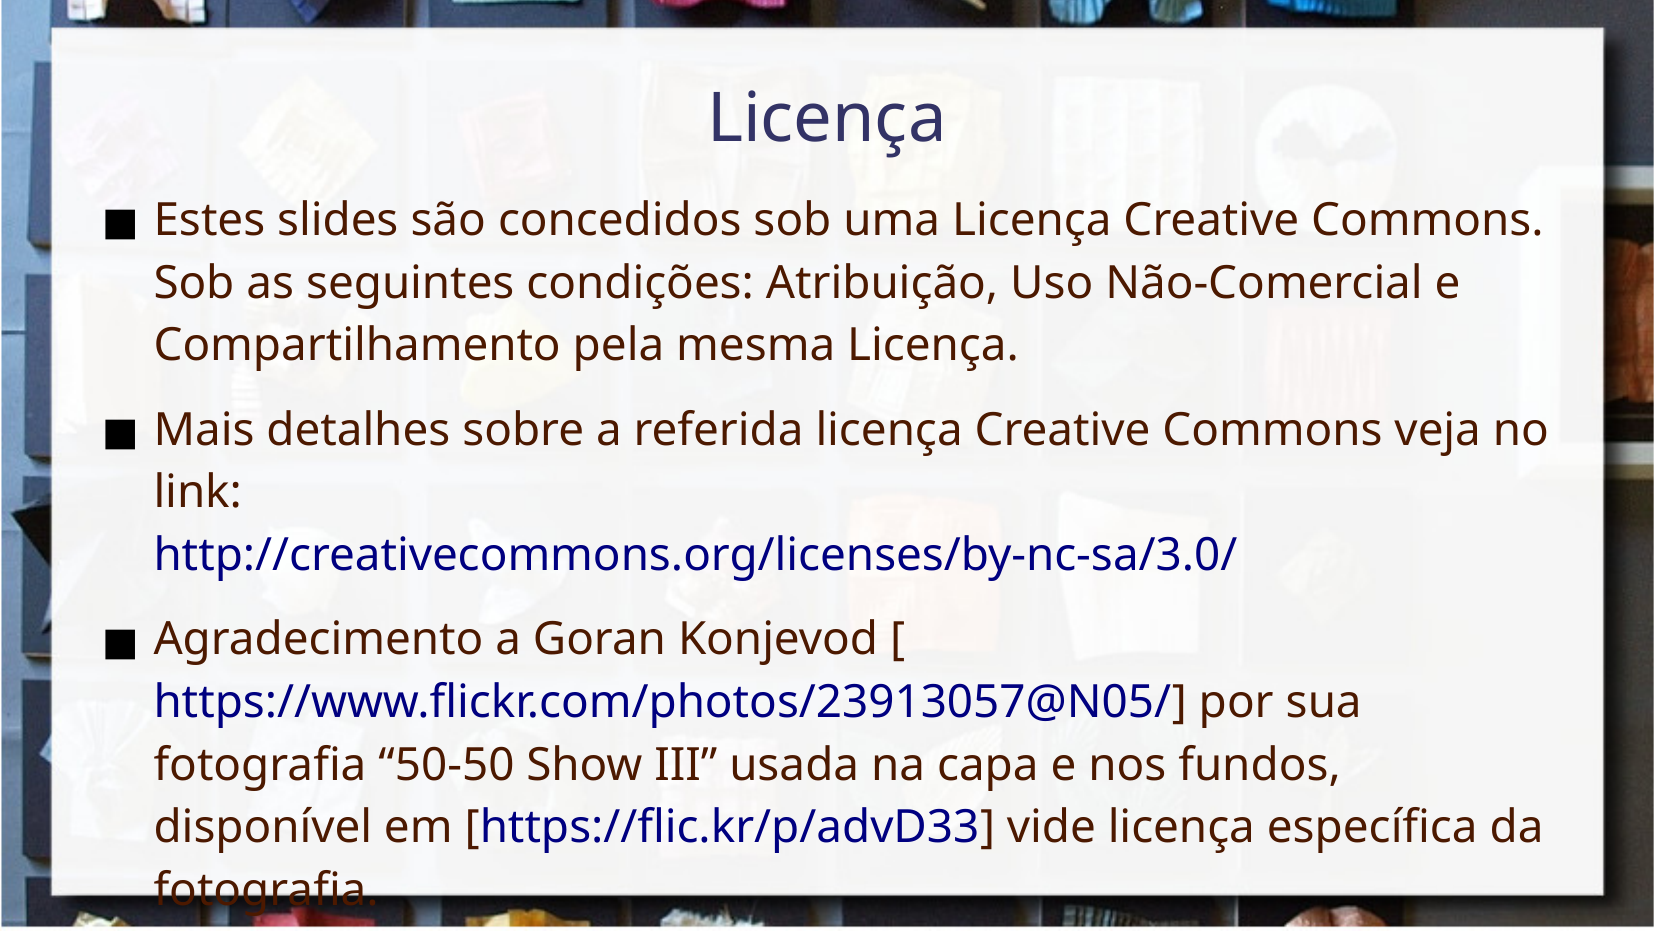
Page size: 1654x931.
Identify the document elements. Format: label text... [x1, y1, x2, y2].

picture [0, 0, 1654, 931]
title Licença [82, 37, 1571, 186]
list Estes slides são concedidos sob uma Licença Creative Commons. Sob as seguintes condições: Atribuição, Uso Não-Comercial e Compartilhamento pela mesma Licença. Mais detalhes sobre a referida licença Creative Commons veja no link: http://creativecommons.org/licenses/by-nc-sa/3.0/ Agradecimento a Goran Konjevod [https://www.flickr.com/photos/23913057@N05/] por sua fotografia “50-50 Show III” usada na capa e nos fundos, disponível em [https://flic.kr/p/advD33] vide licença específica da fotografia. [82, 186, 1571, 889]
